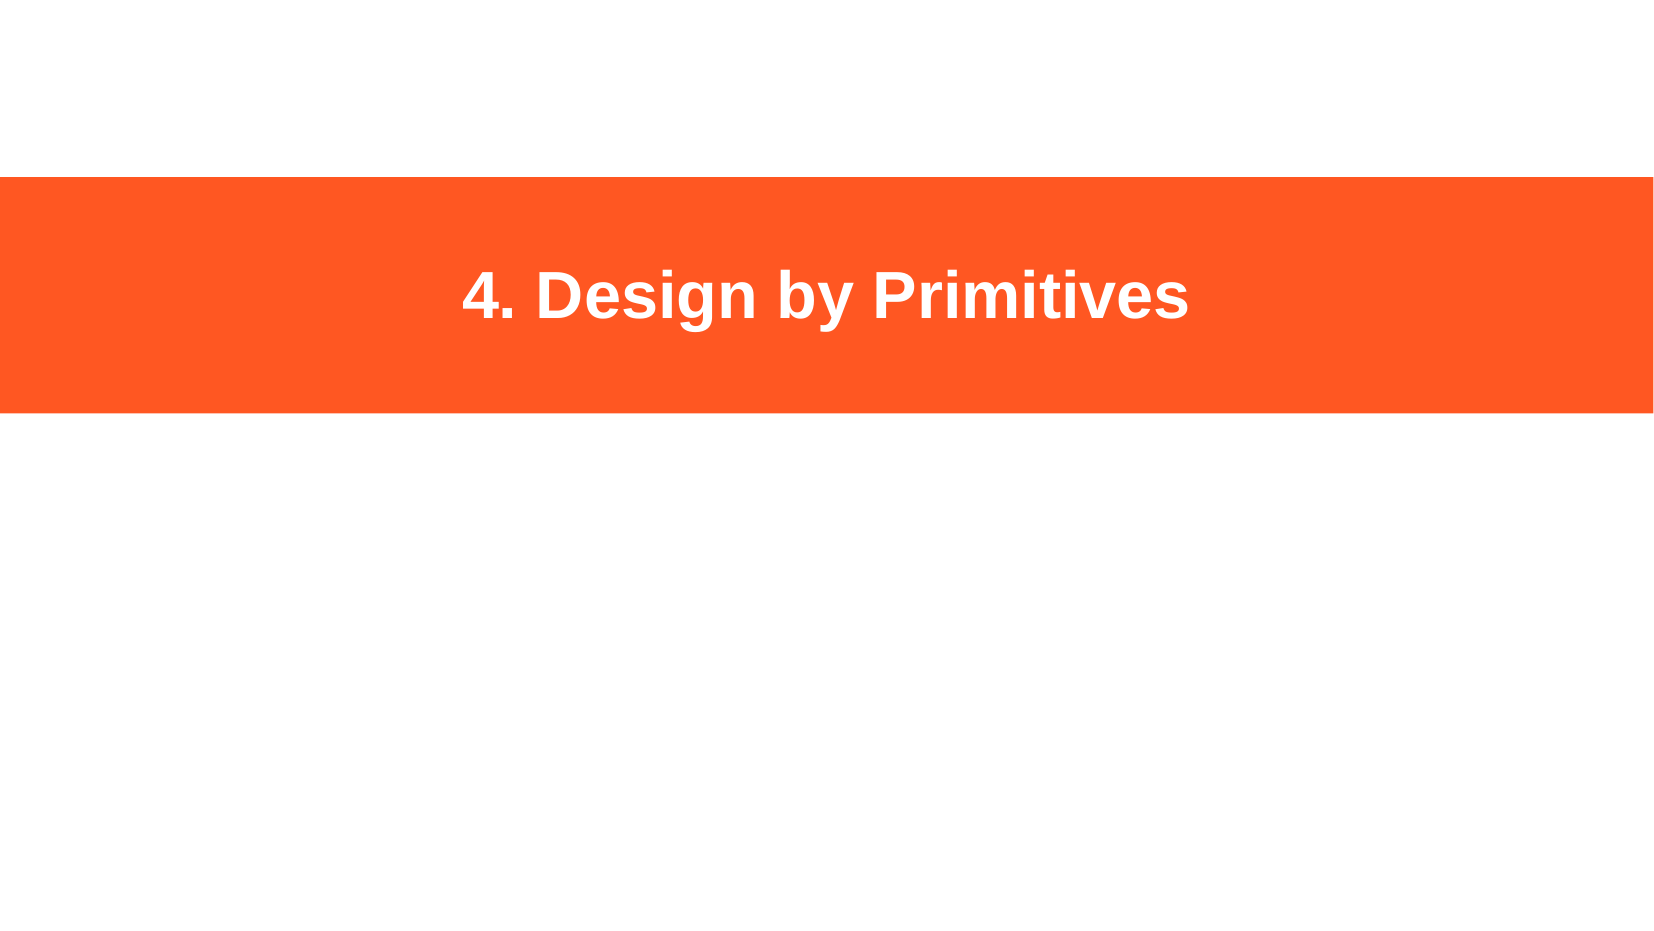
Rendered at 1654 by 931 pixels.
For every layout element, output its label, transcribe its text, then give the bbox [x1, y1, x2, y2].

title 4. Design by Primitives [0, 177, 1654, 414]
